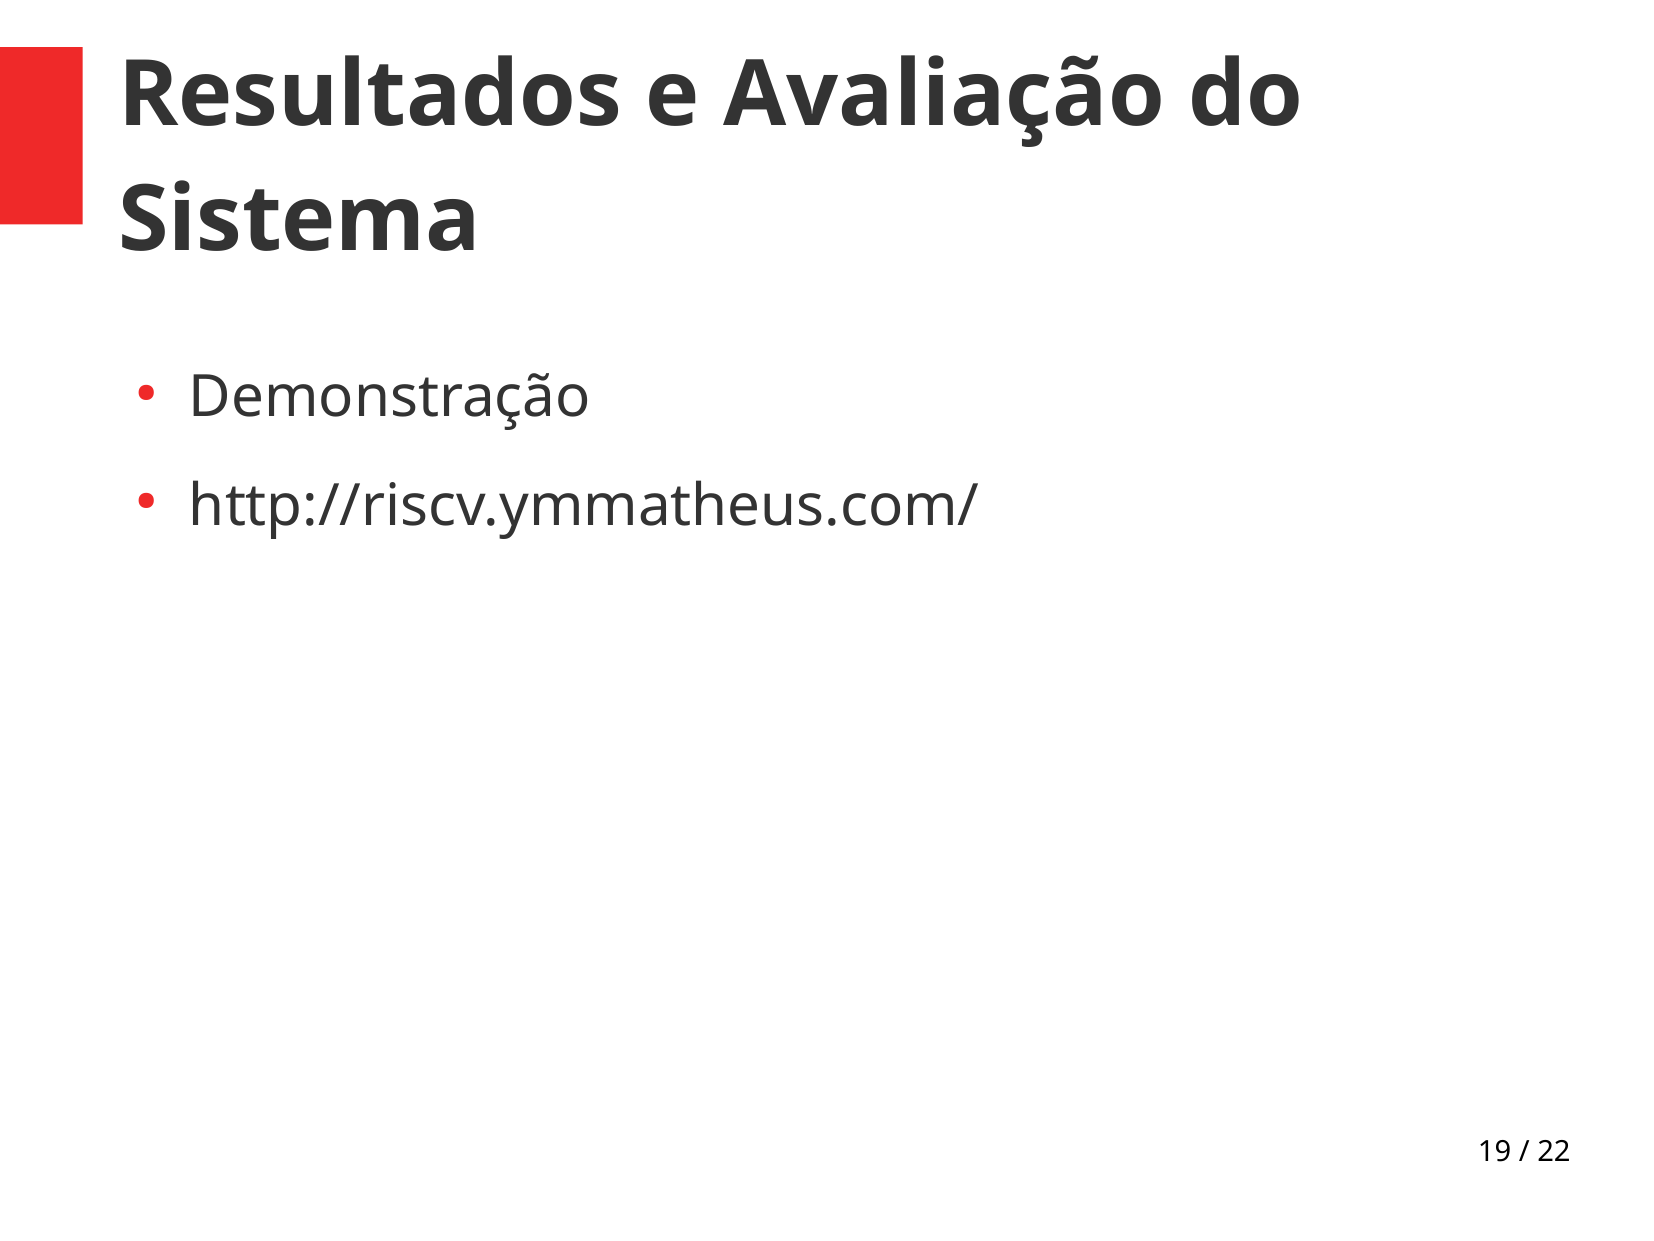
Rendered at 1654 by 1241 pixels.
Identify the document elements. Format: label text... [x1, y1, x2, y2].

title Resultados e Avaliação do Sistema [118, 28, 1571, 278]
list Demonstração http://riscv.ymmatheus.com/ [118, 354, 1536, 1074]
